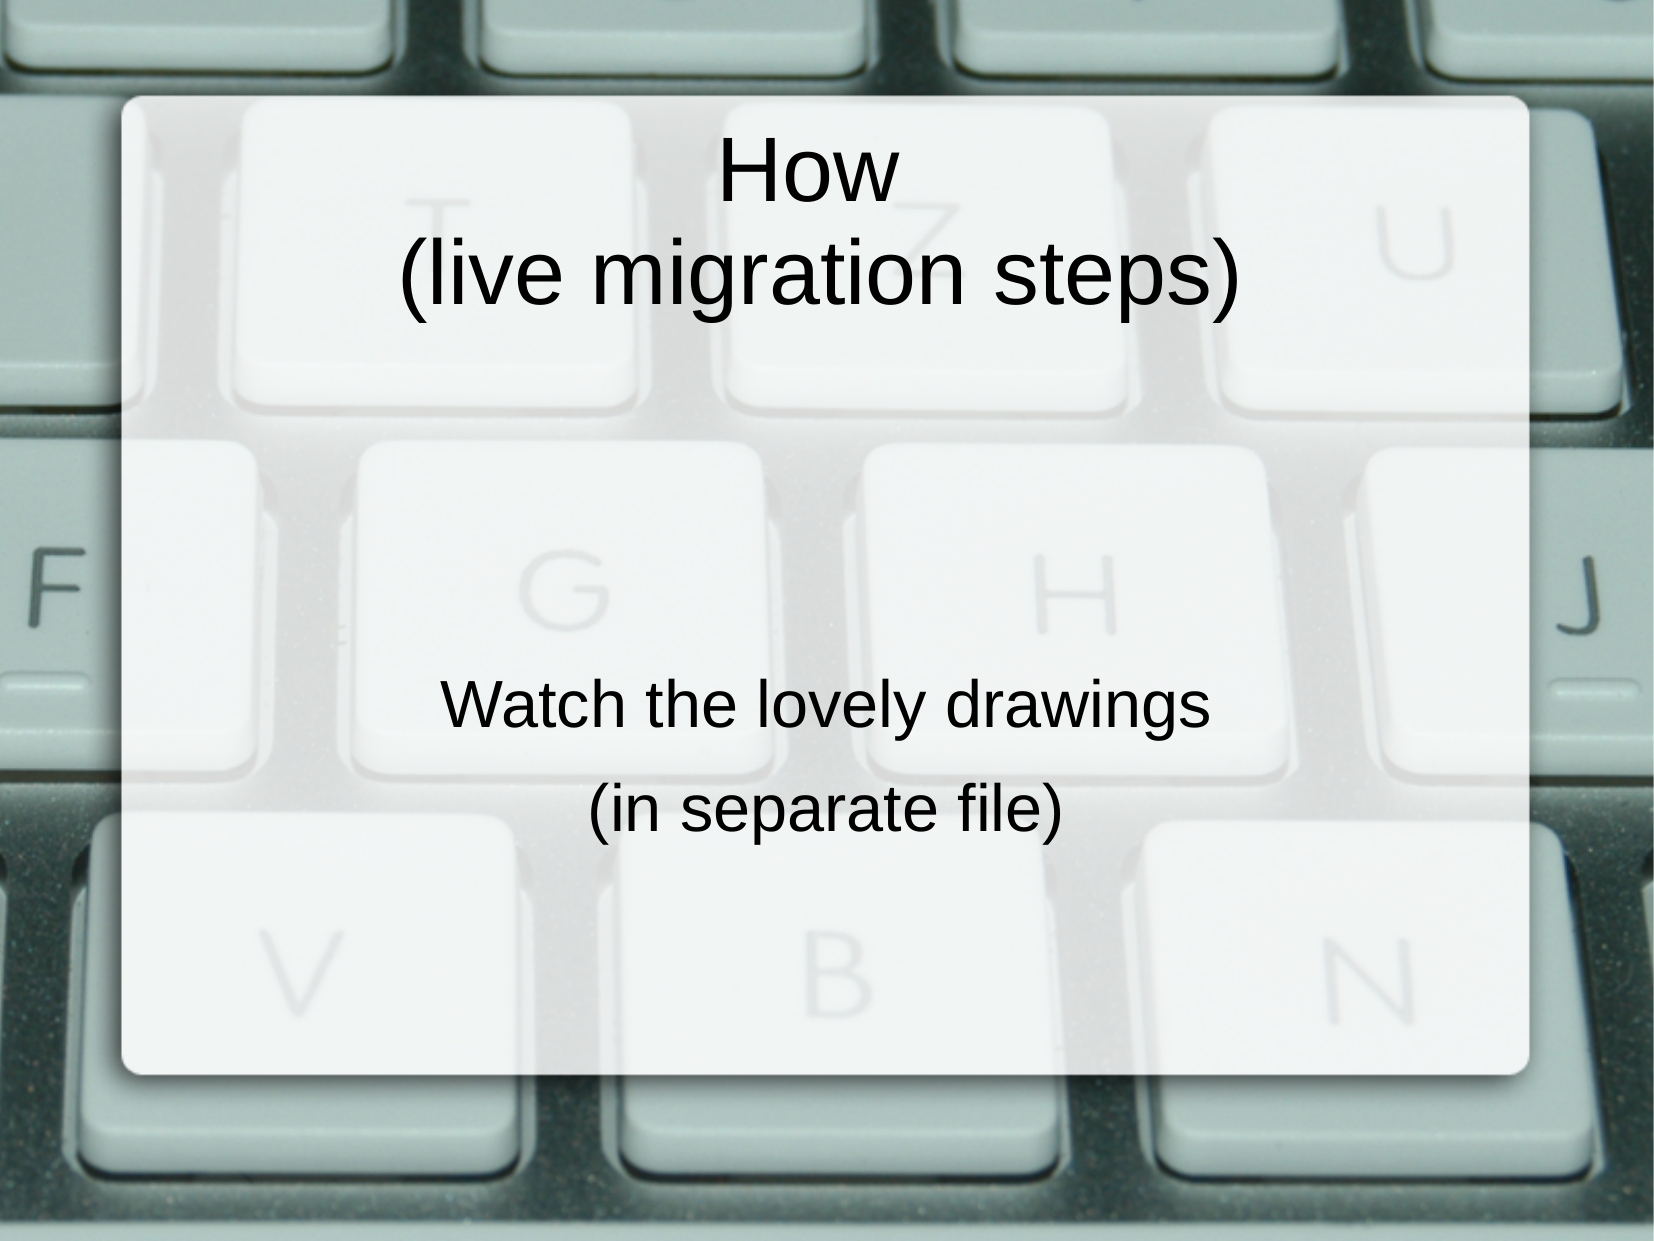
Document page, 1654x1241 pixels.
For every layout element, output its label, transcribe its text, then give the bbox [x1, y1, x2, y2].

picture [0, 0, 1654, 1241]
list Watch the lovely drawings (in separate file) [147, 354, 1506, 1241]
title How (live migration steps) [135, 118, 1506, 324]
